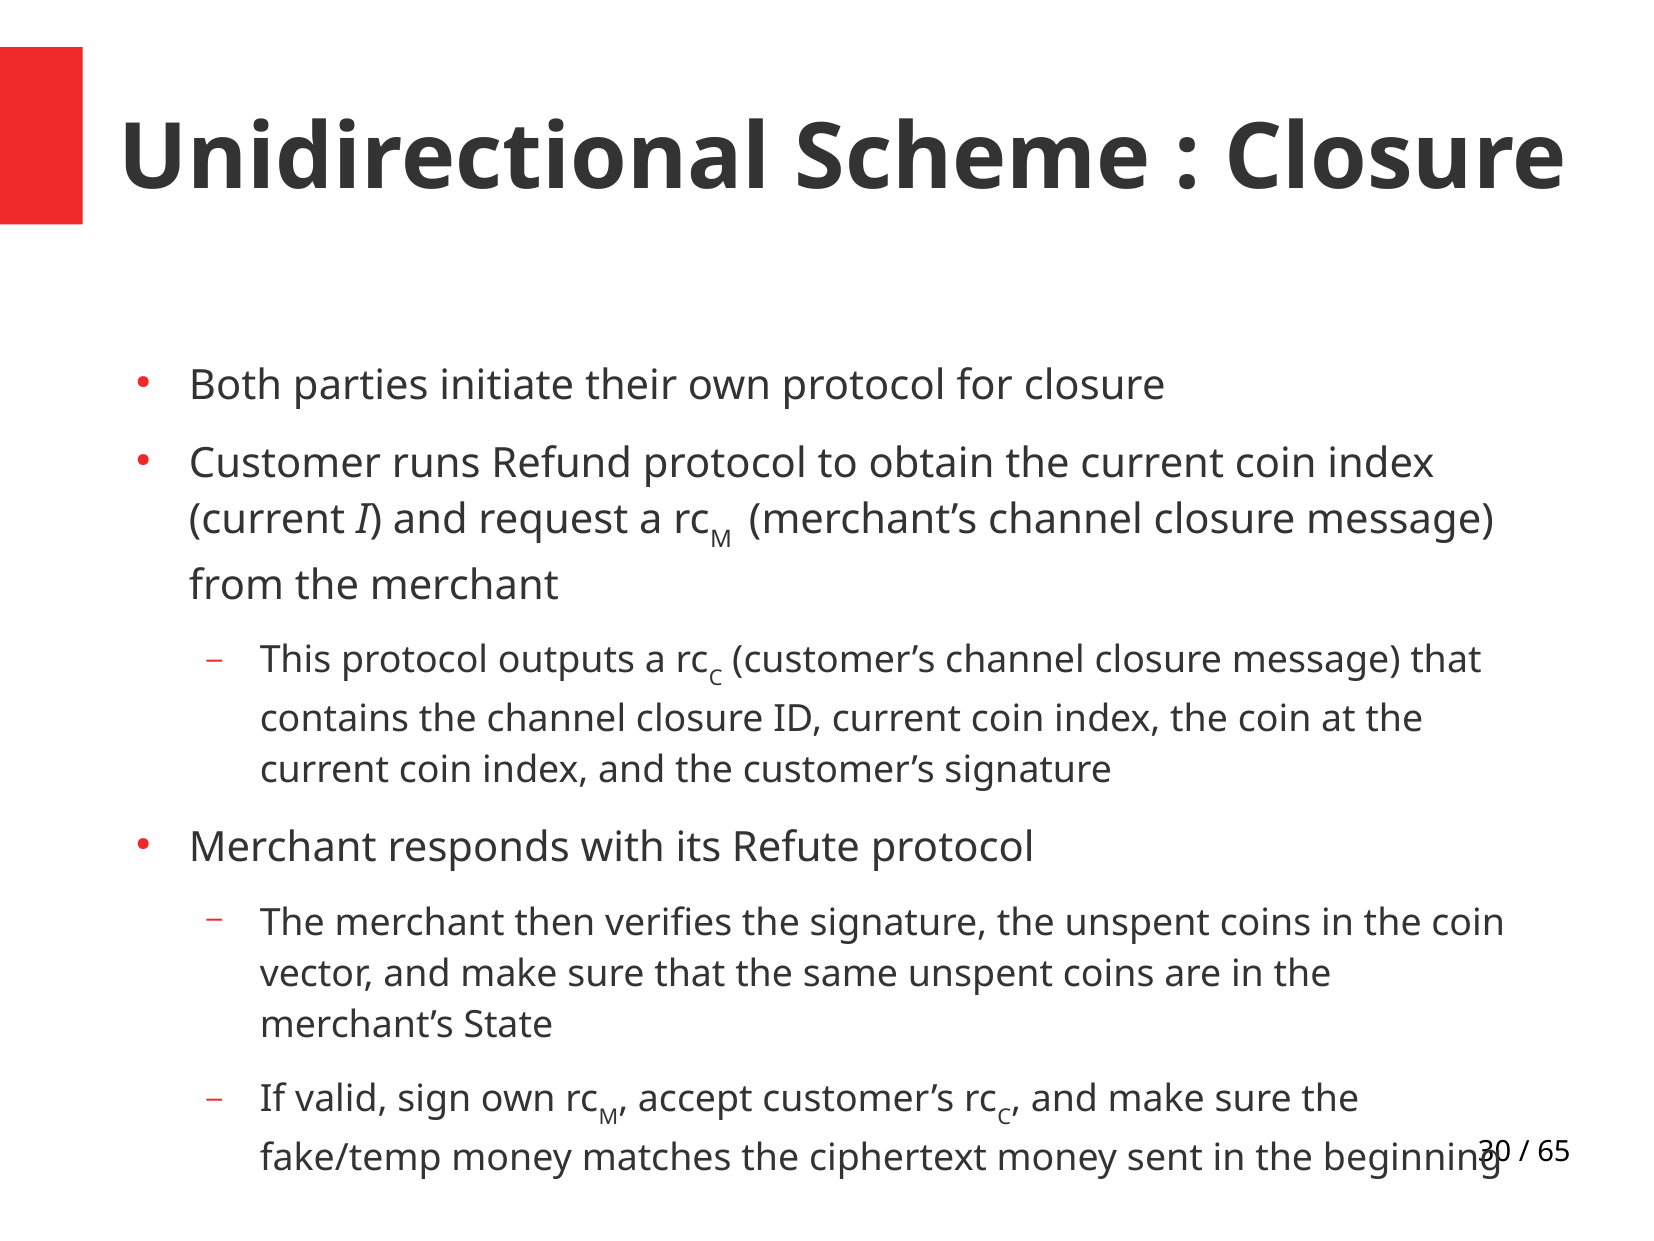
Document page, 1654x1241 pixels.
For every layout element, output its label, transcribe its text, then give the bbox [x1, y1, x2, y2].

title Unidirectional Scheme : Closure [118, 49, 1571, 257]
list Both parties initiate their own protocol for closure Customer runs Refund protocol to obtain the current coin index (current I) and request a rcM (merchant’s channel closure message) from the merchant This protocol outputs a rcC (customer’s channel closure message) that contains the channel closure ID, current coin index, the coin at the current coin index, and the customer’s signature Merchant responds with its Refute protocol The merchant then verifies the signature, the unspent coins in the coin vector, and make sure that the same unspent coins are in the merchant’s State If valid, sign own rcM, accept customer’s rcC, and make sure the fake/temp money matches the ciphertext money sent in the beginning [118, 354, 1536, 1074]
